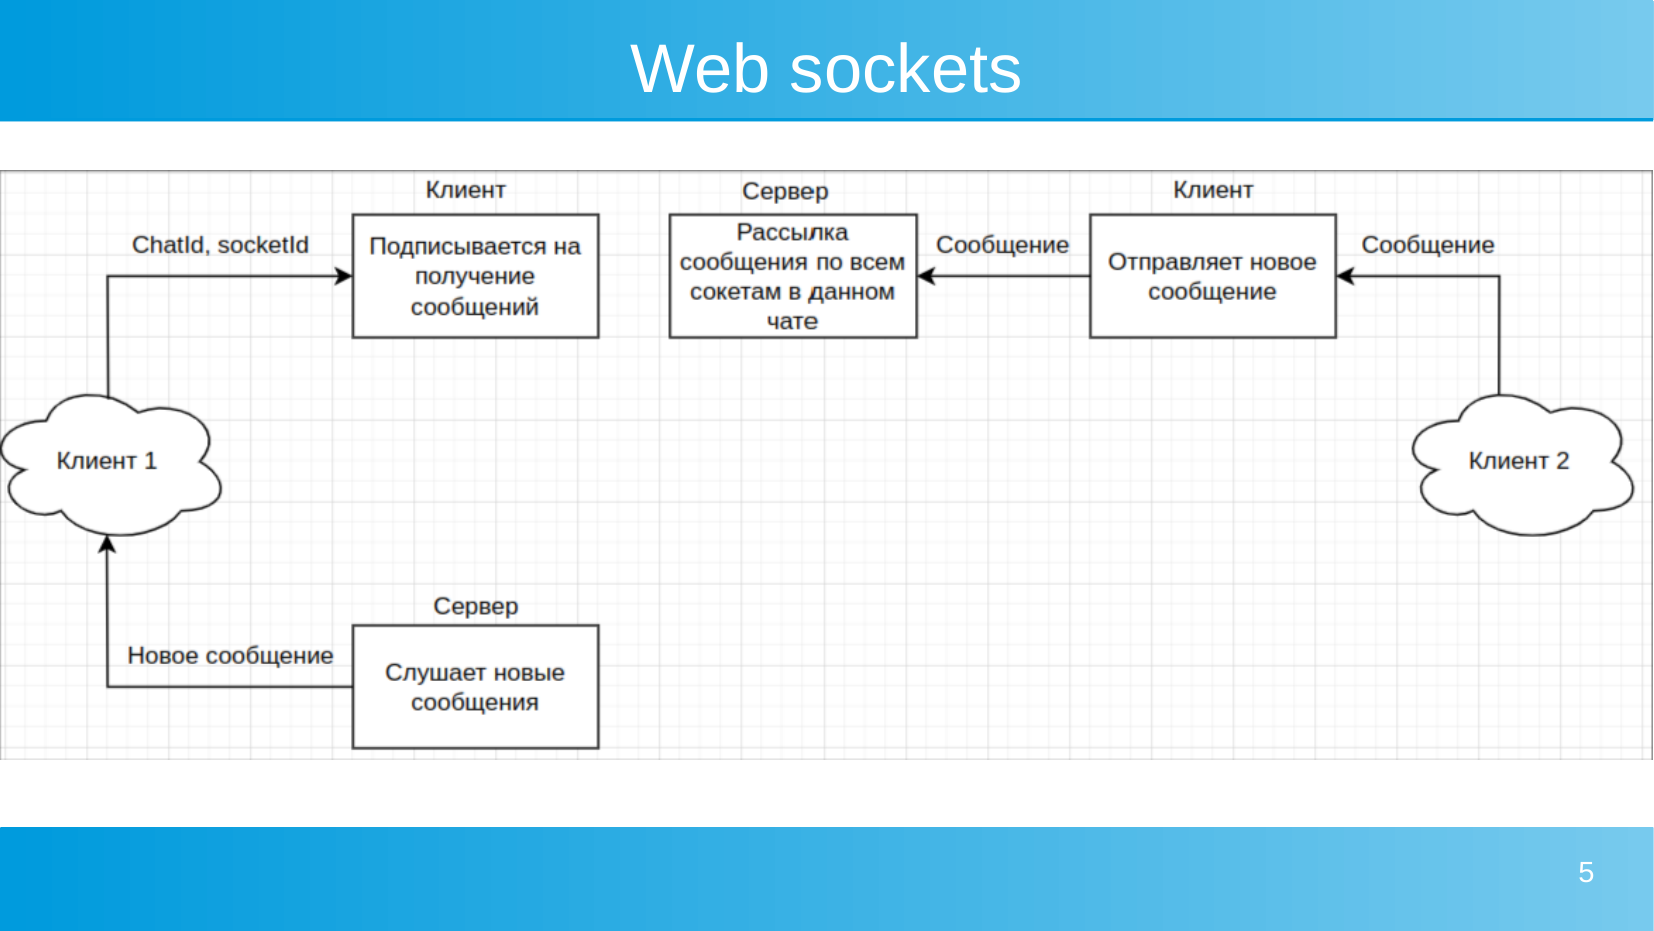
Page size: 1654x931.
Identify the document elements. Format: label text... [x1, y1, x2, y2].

picture [0, 170, 1653, 760]
title Web sockets [59, 29, 1595, 108]
